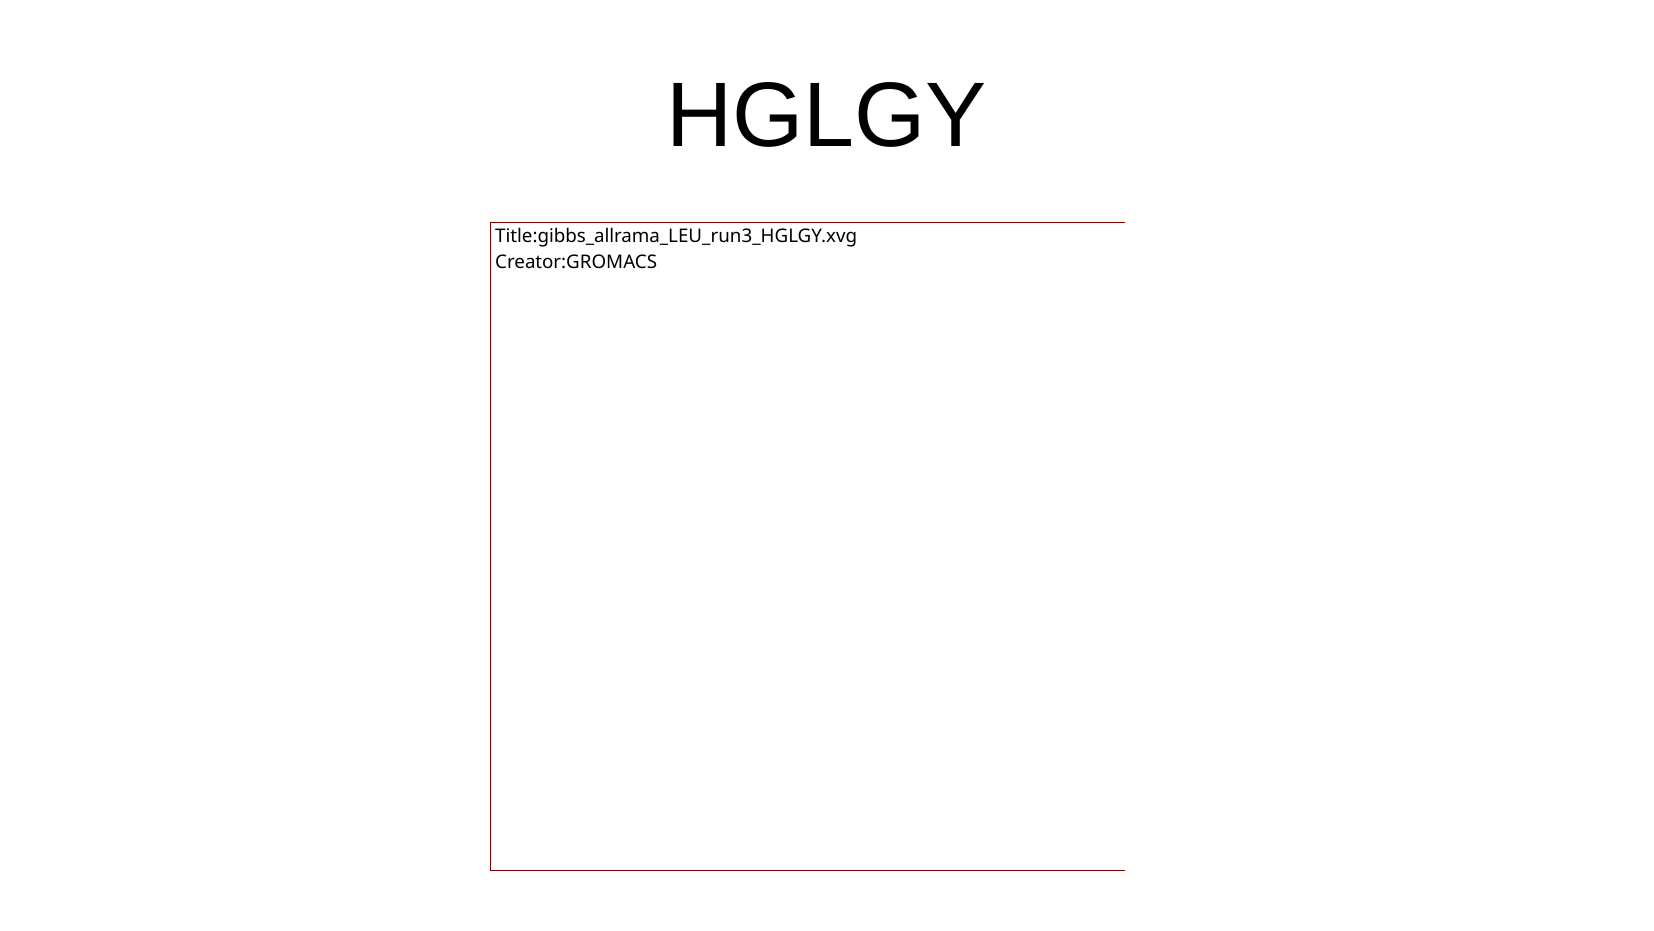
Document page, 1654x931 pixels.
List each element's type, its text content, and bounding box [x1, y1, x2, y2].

picture [489, 221, 1126, 871]
title HGLGY [82, 37, 1571, 193]
